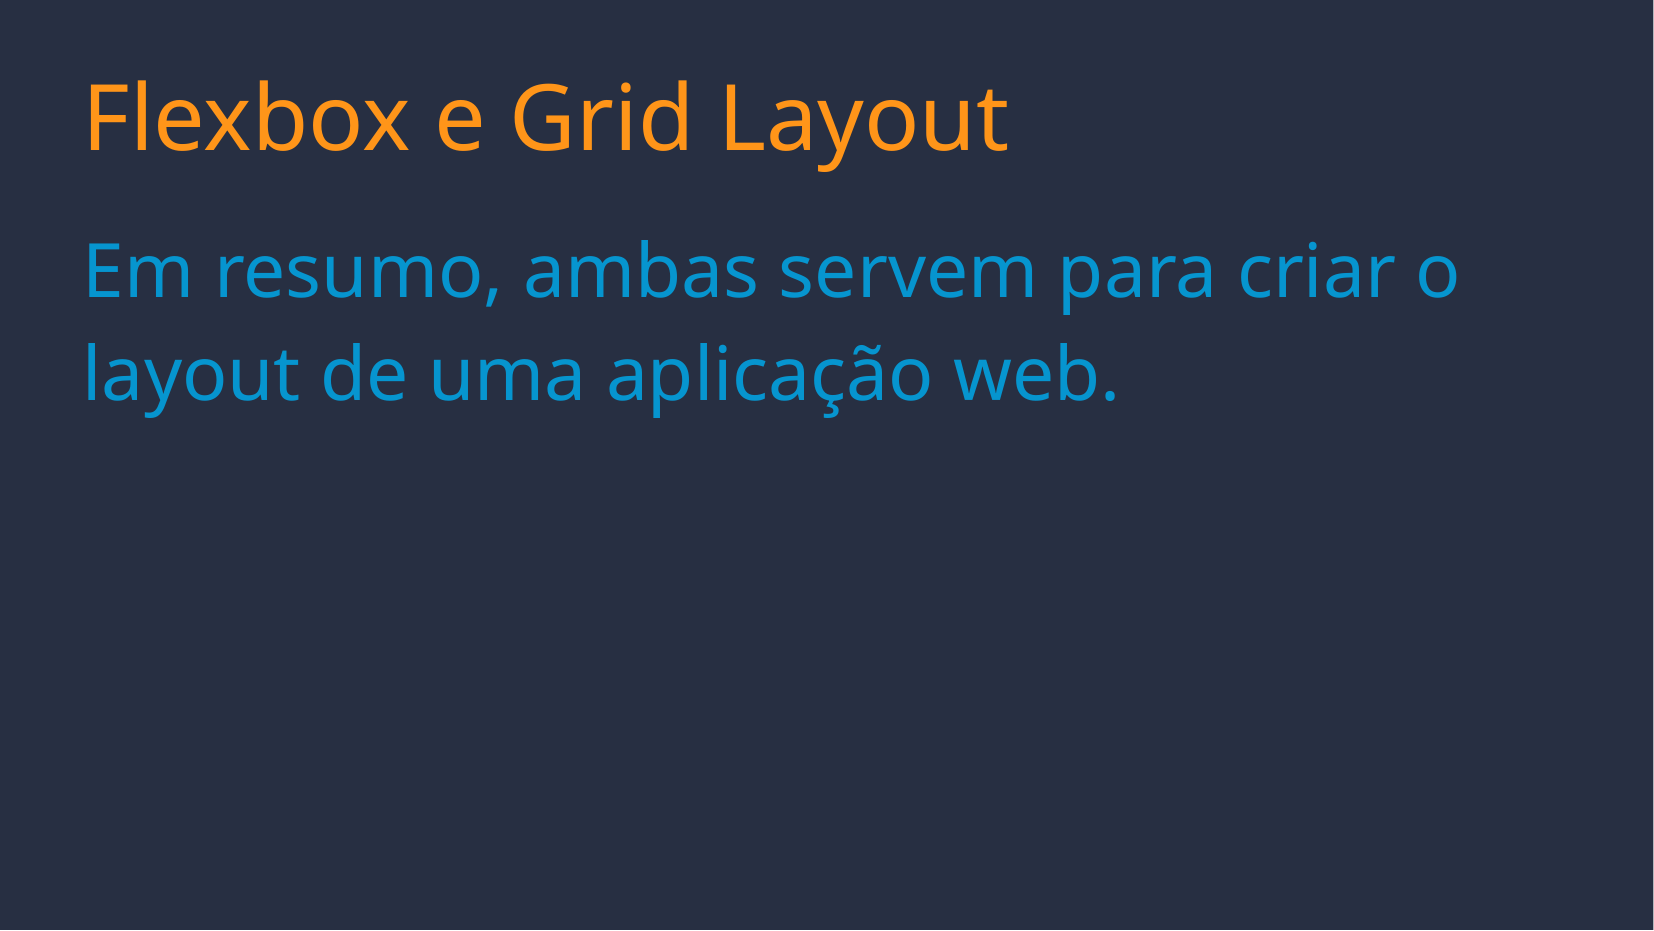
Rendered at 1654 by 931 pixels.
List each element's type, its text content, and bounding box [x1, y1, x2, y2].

title Flexbox e Grid Layout [82, 37, 1571, 193]
list Em resumo, ambas servem para criar o layout de uma aplicação web. [82, 217, 1571, 758]
